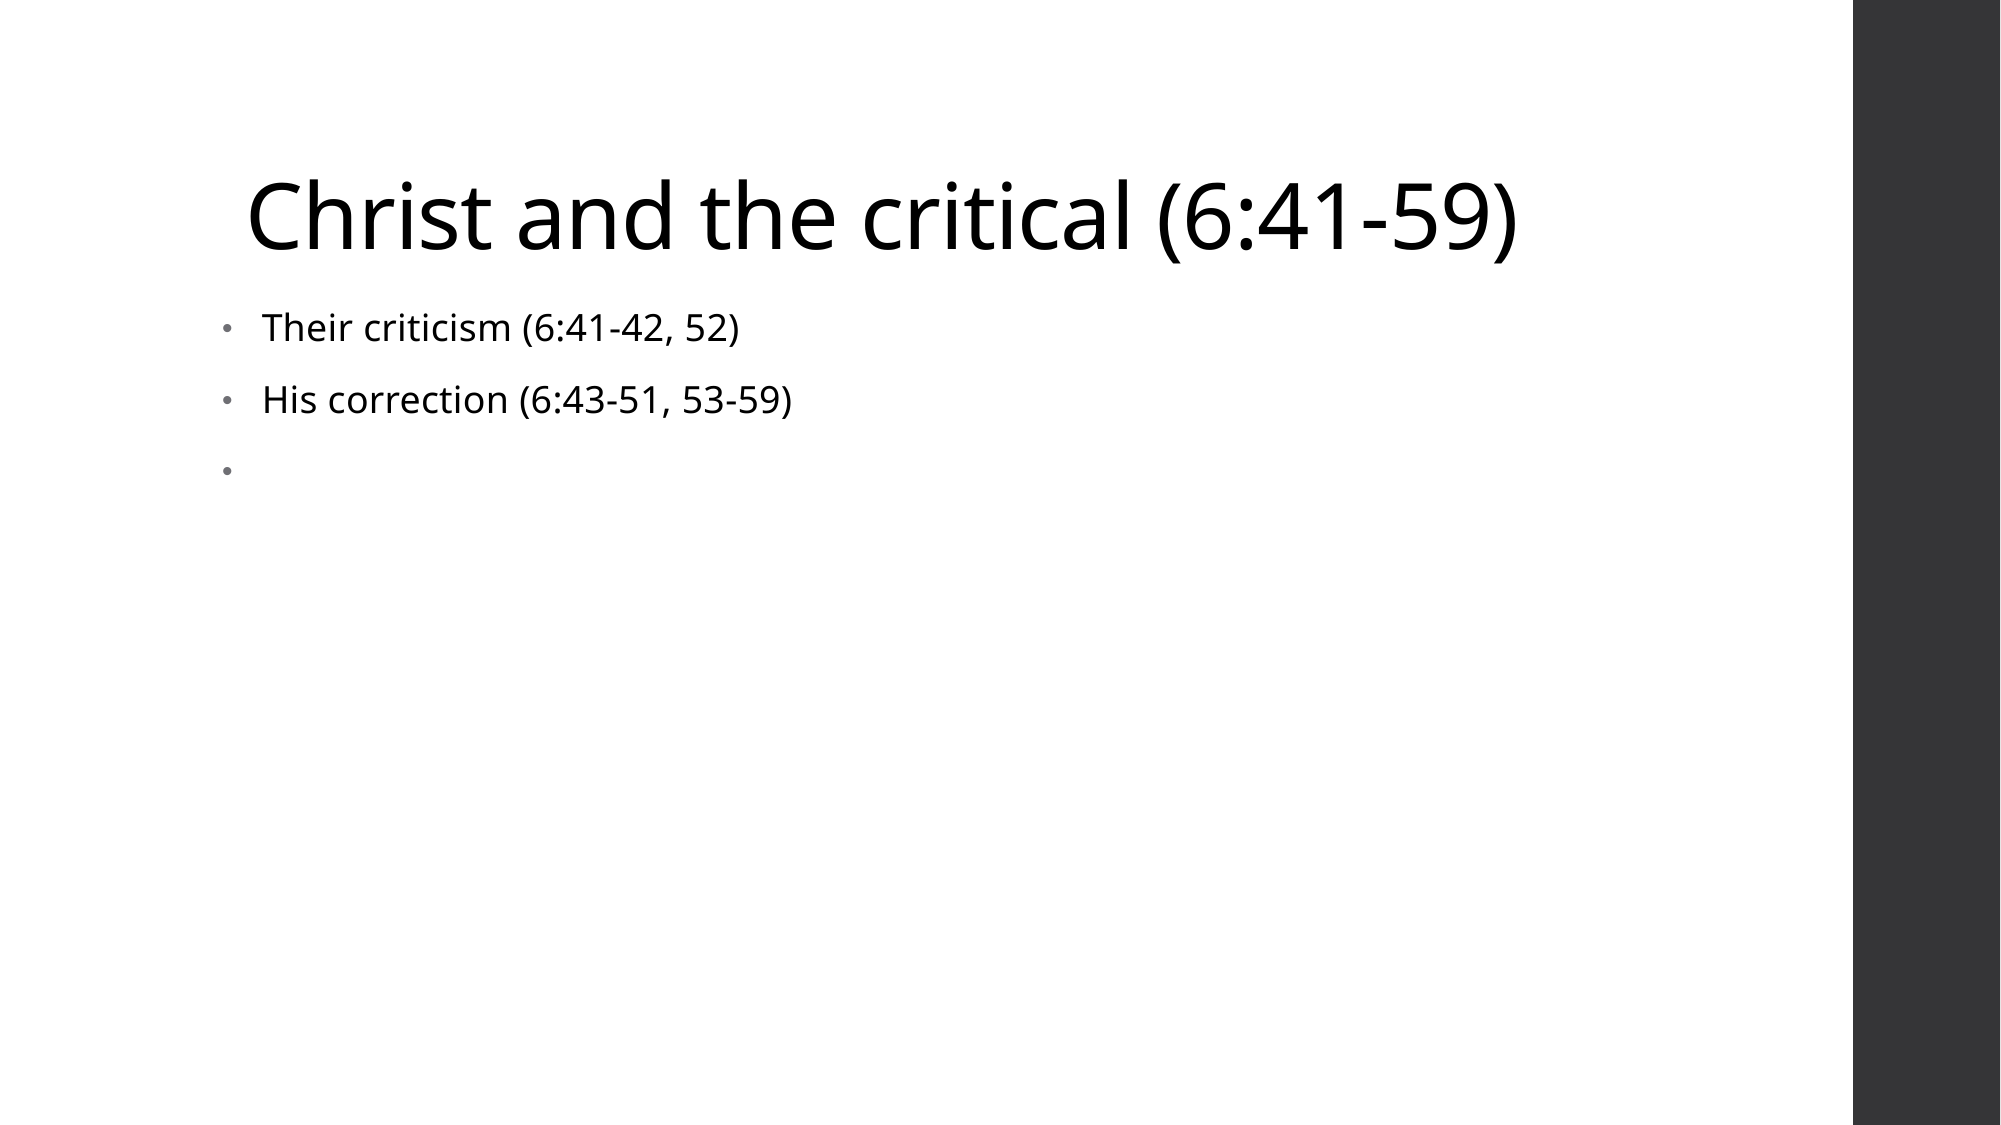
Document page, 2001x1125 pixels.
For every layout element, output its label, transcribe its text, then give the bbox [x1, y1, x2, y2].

title Christ and the critical (6:41-59) [206, 60, 1797, 278]
list Their criticism (6:41-42, 52) His correction (6:43-51, 53-59) [206, 299, 1617, 1014]
